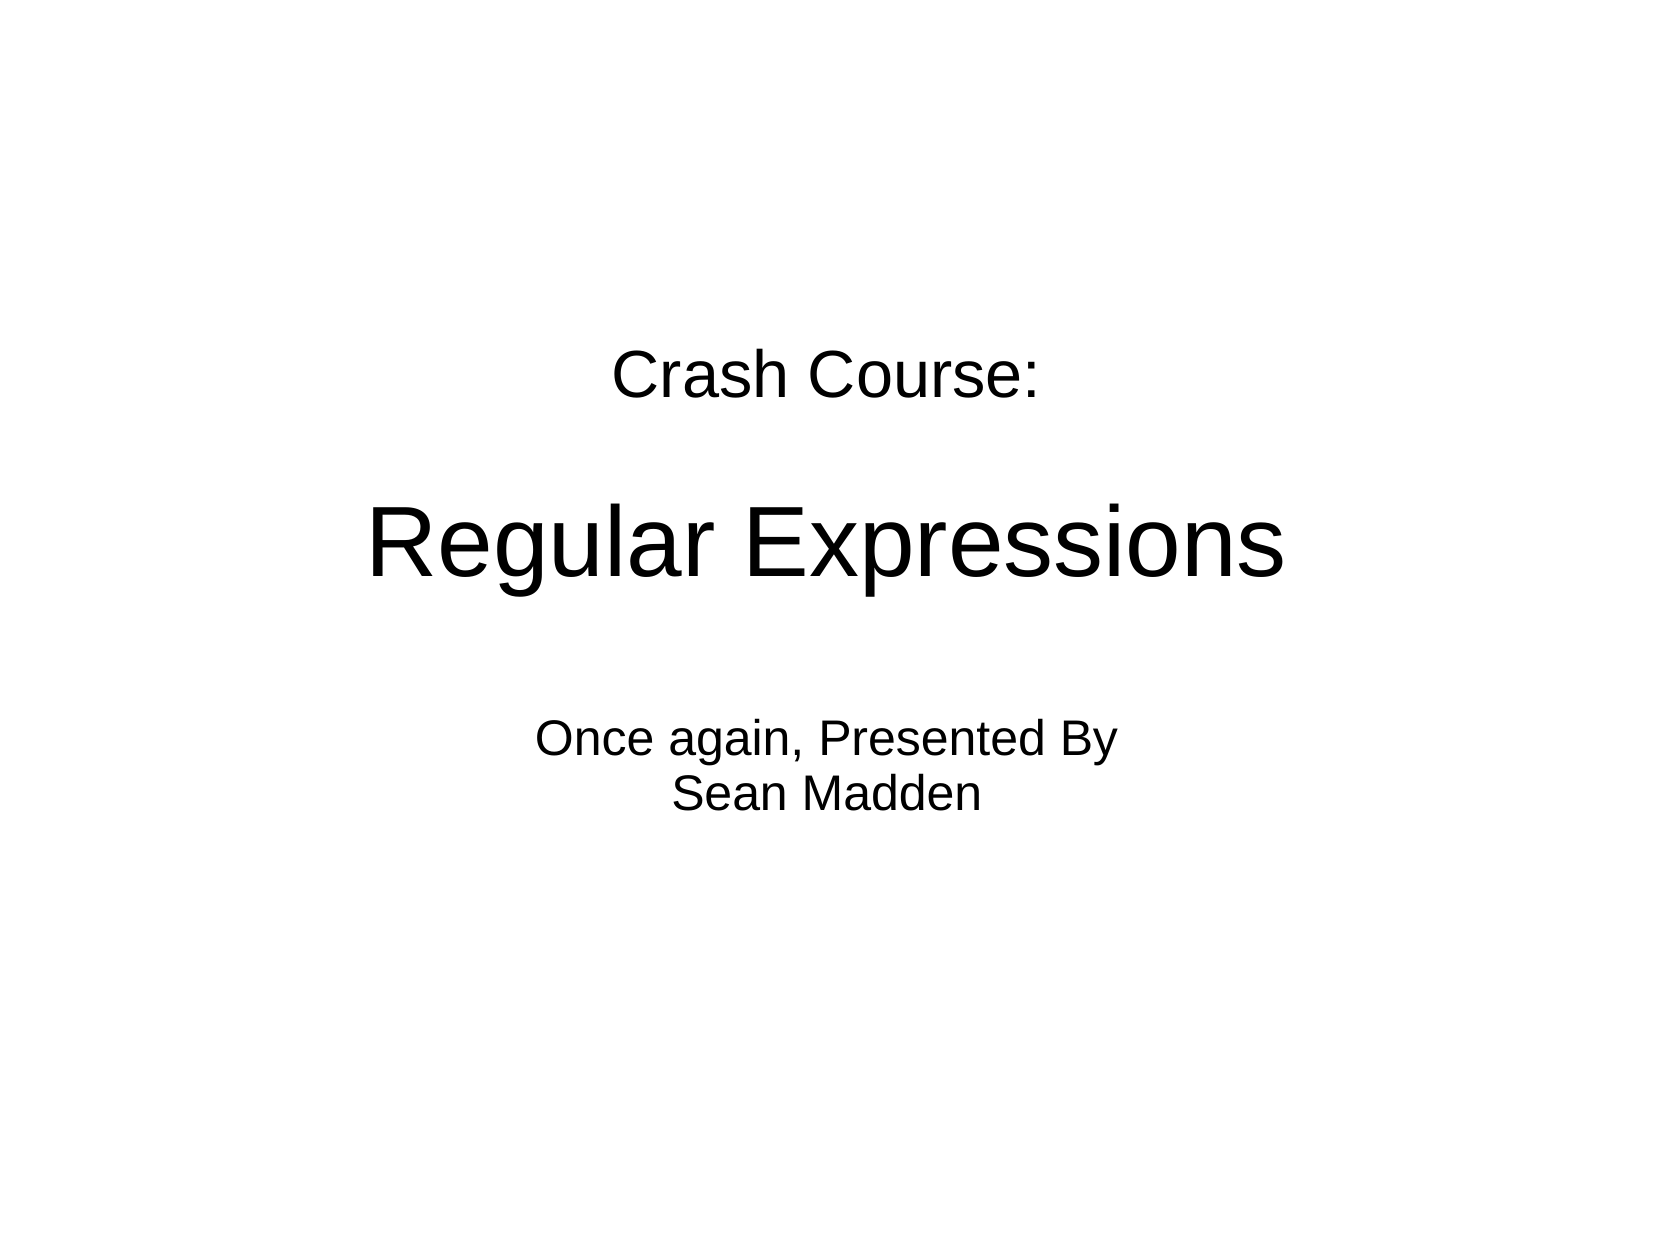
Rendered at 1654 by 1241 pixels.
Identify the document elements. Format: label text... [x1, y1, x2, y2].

subtitle Crash Course: Regular Expressions Once again, Presented By Sean Madden [82, 56, 1571, 1102]
